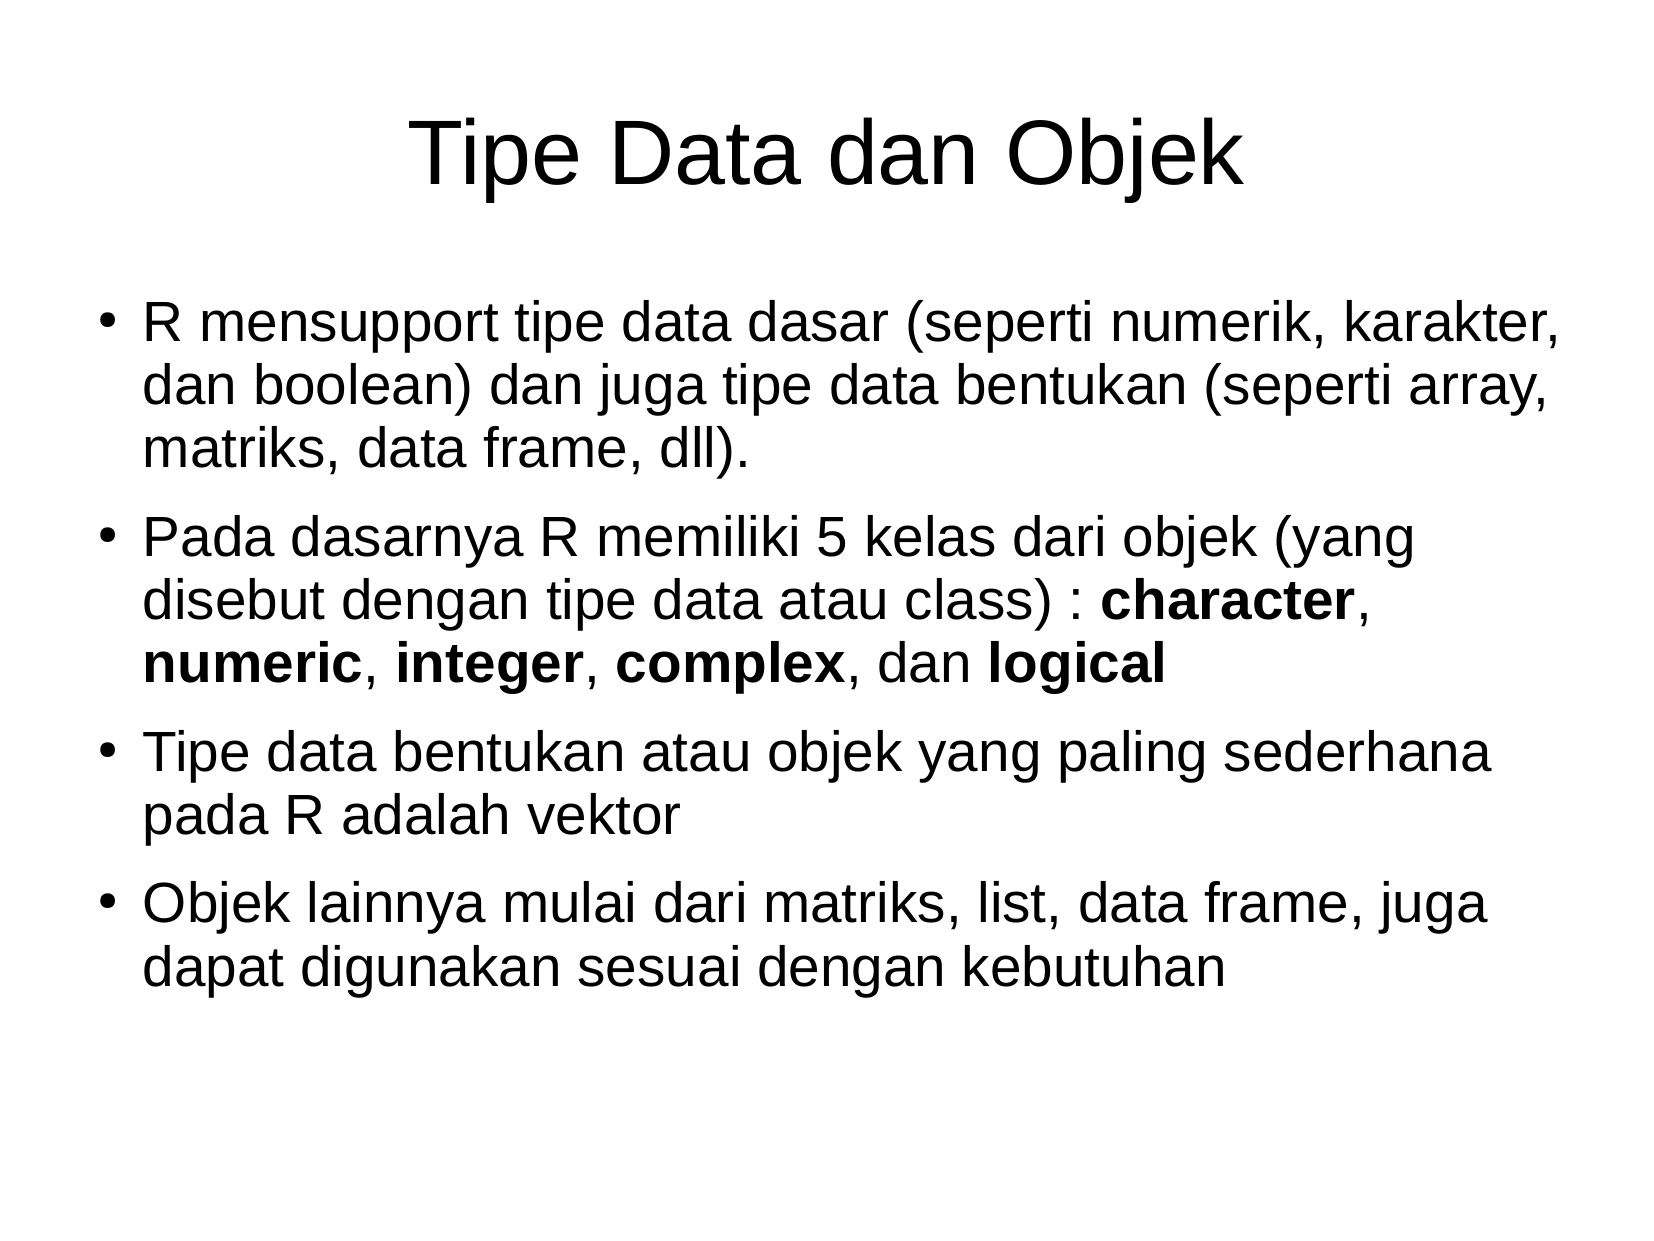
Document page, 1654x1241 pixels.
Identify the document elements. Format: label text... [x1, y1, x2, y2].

title Tipe Data dan Objek [82, 49, 1571, 257]
list R mensupport tipe data dasar (seperti numerik, karakter, dan boolean) dan juga tipe data bentukan (seperti array, matriks, data frame, dll). Pada dasarnya R memiliki 5 kelas dari objek (yang disebut dengan tipe data atau class) : character, numeric, integer, complex, dan logical Tipe data bentukan atau objek yang paling sederhana pada R adalah vektor Objek lainnya mulai dari matriks, list, data frame, juga dapat digunakan sesuai dengan kebutuhan [82, 290, 1571, 1010]
